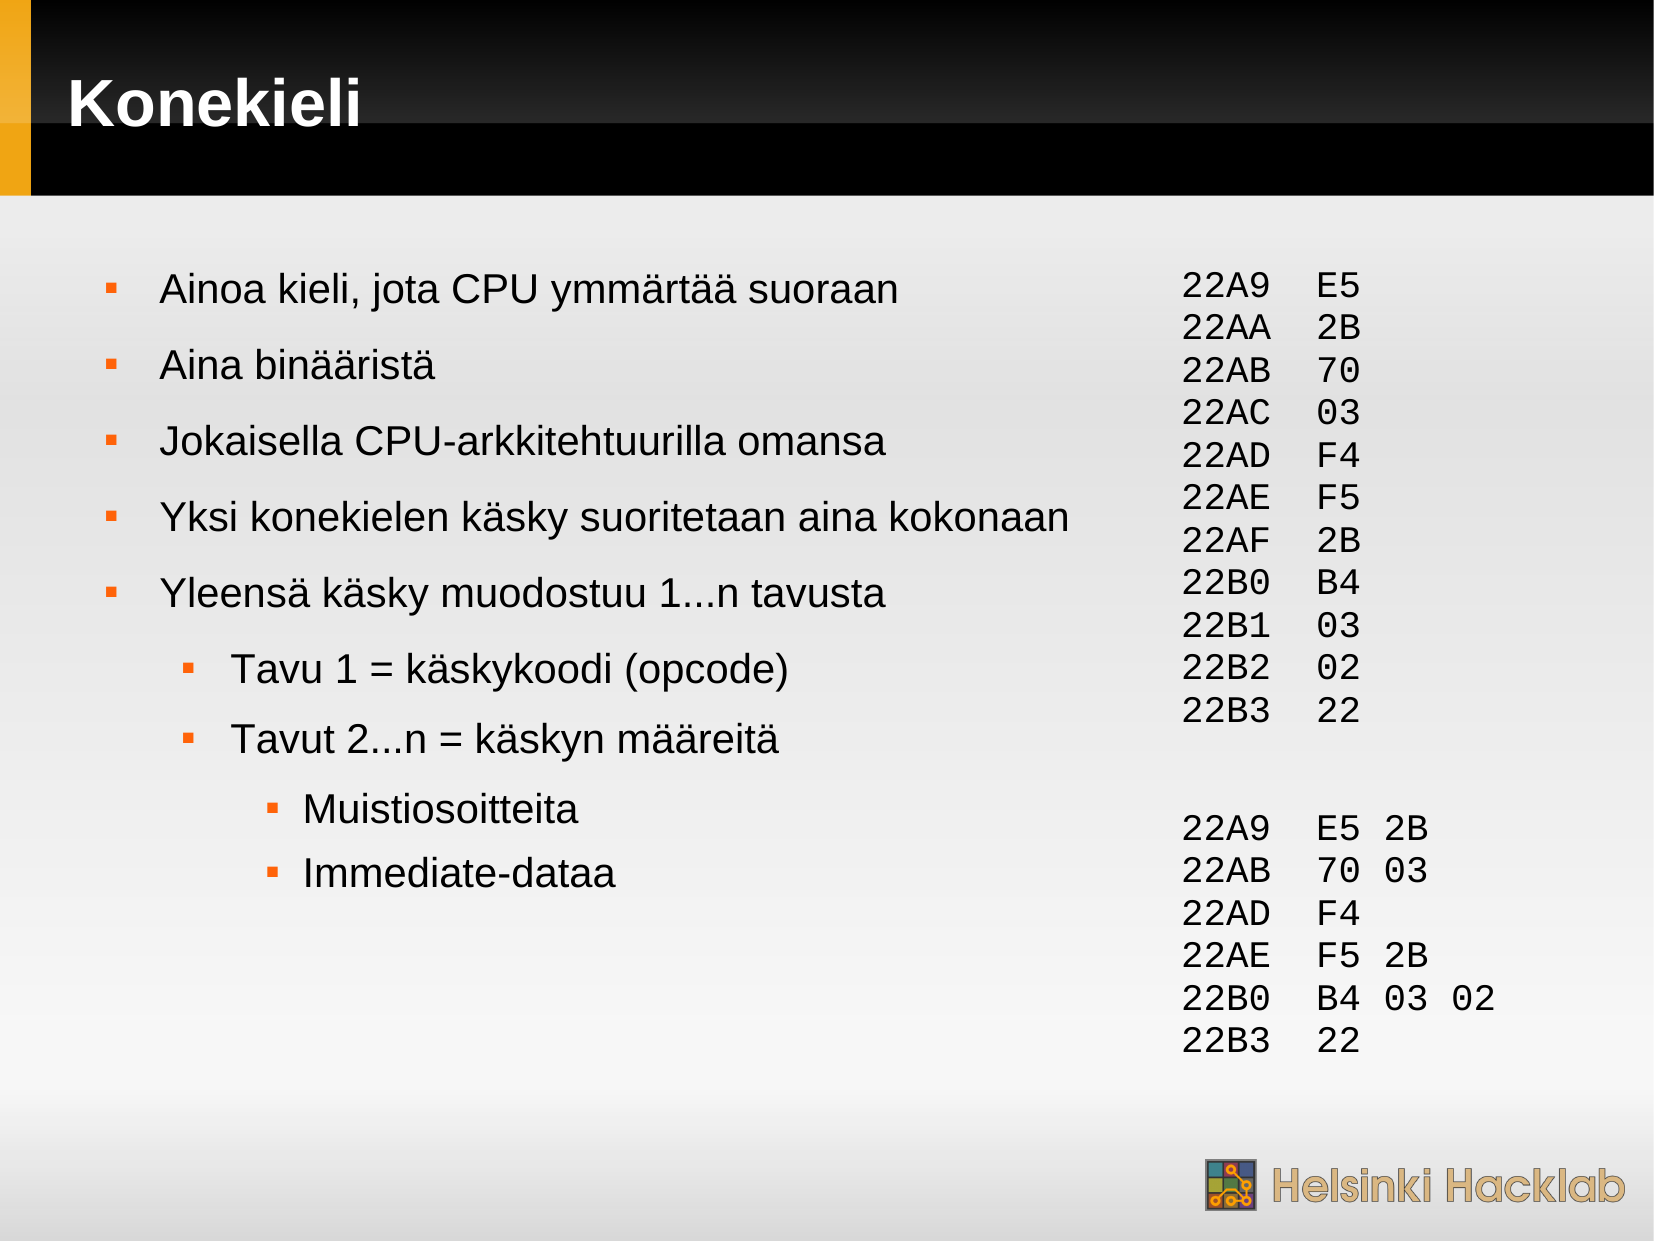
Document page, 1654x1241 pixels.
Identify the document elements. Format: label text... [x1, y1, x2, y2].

text_box 22A9 E5 22AA 2B 22AB 70 22AC 03 22AD F4 22AE F5 22AF 2B 22B0 B4 22B1 03 22B2 02 22B3 22 22A9 E5 2B 22AB 70 03 22AD F4 22AE F5 2B 22B0 B4 03 02 22B3 22 [1181, 265, 1536, 1065]
list Ainoa kieli, jota CPU ymmärtää suoraan Aina binääristä Jokaisella CPU-arkkitehtuurilla omansa Yksi konekielen käsky suoritetaan aina kokonaan Yleensä käsky muodostuu 1...n tavusta Tavu 1 = käskykoodi (opcode) Tavut 2...n = käskyn määreitä Muistiosoitteita Immediate-dataa [88, 265, 1093, 1096]
picture [0, 0, 1654, 1241]
title Konekieli [67, 0, 1556, 208]
